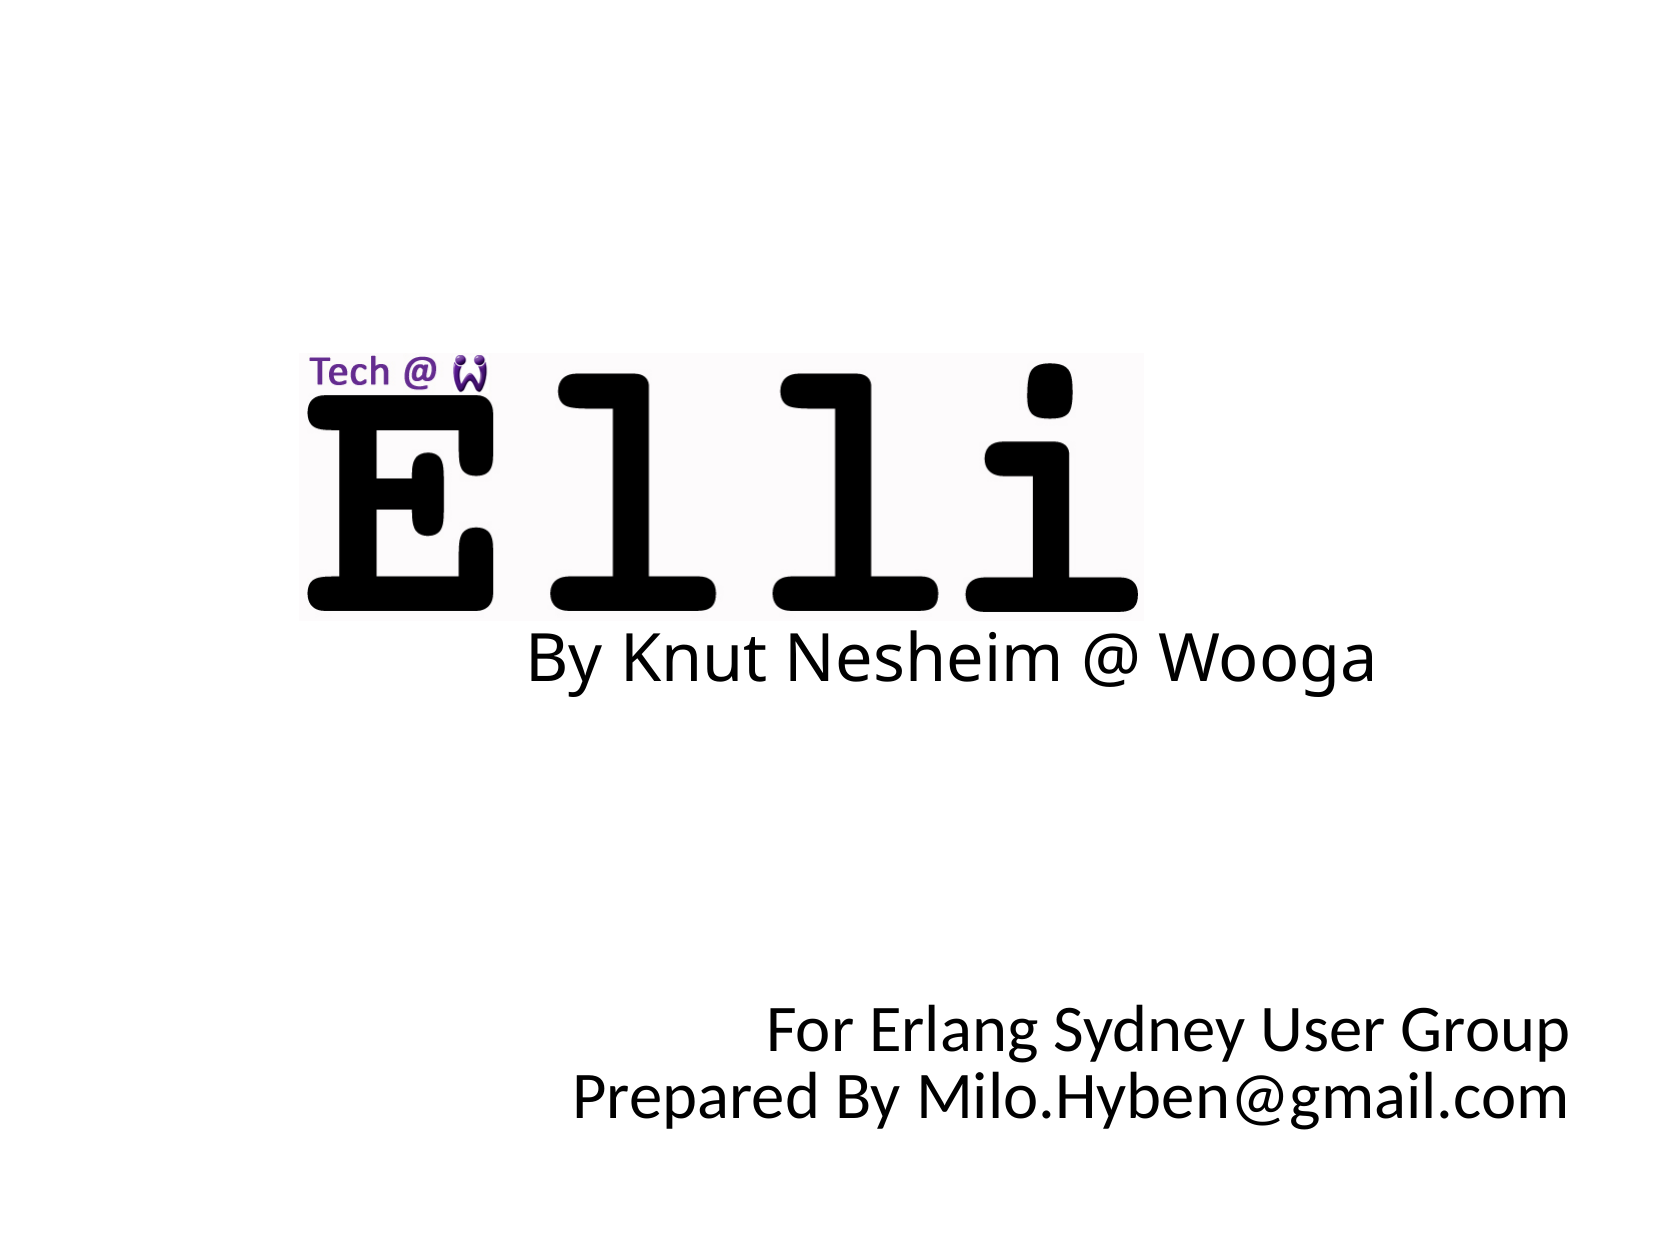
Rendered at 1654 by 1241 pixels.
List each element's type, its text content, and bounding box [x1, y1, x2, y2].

picture [299, 353, 1144, 463]
title By Knut Nesheim @ Wooga [208, 552, 1654, 760]
subtitle For Erlang Sydney User Group Prepared By Milo.Hyben@gmail.com [82, 463, 1571, 1150]
